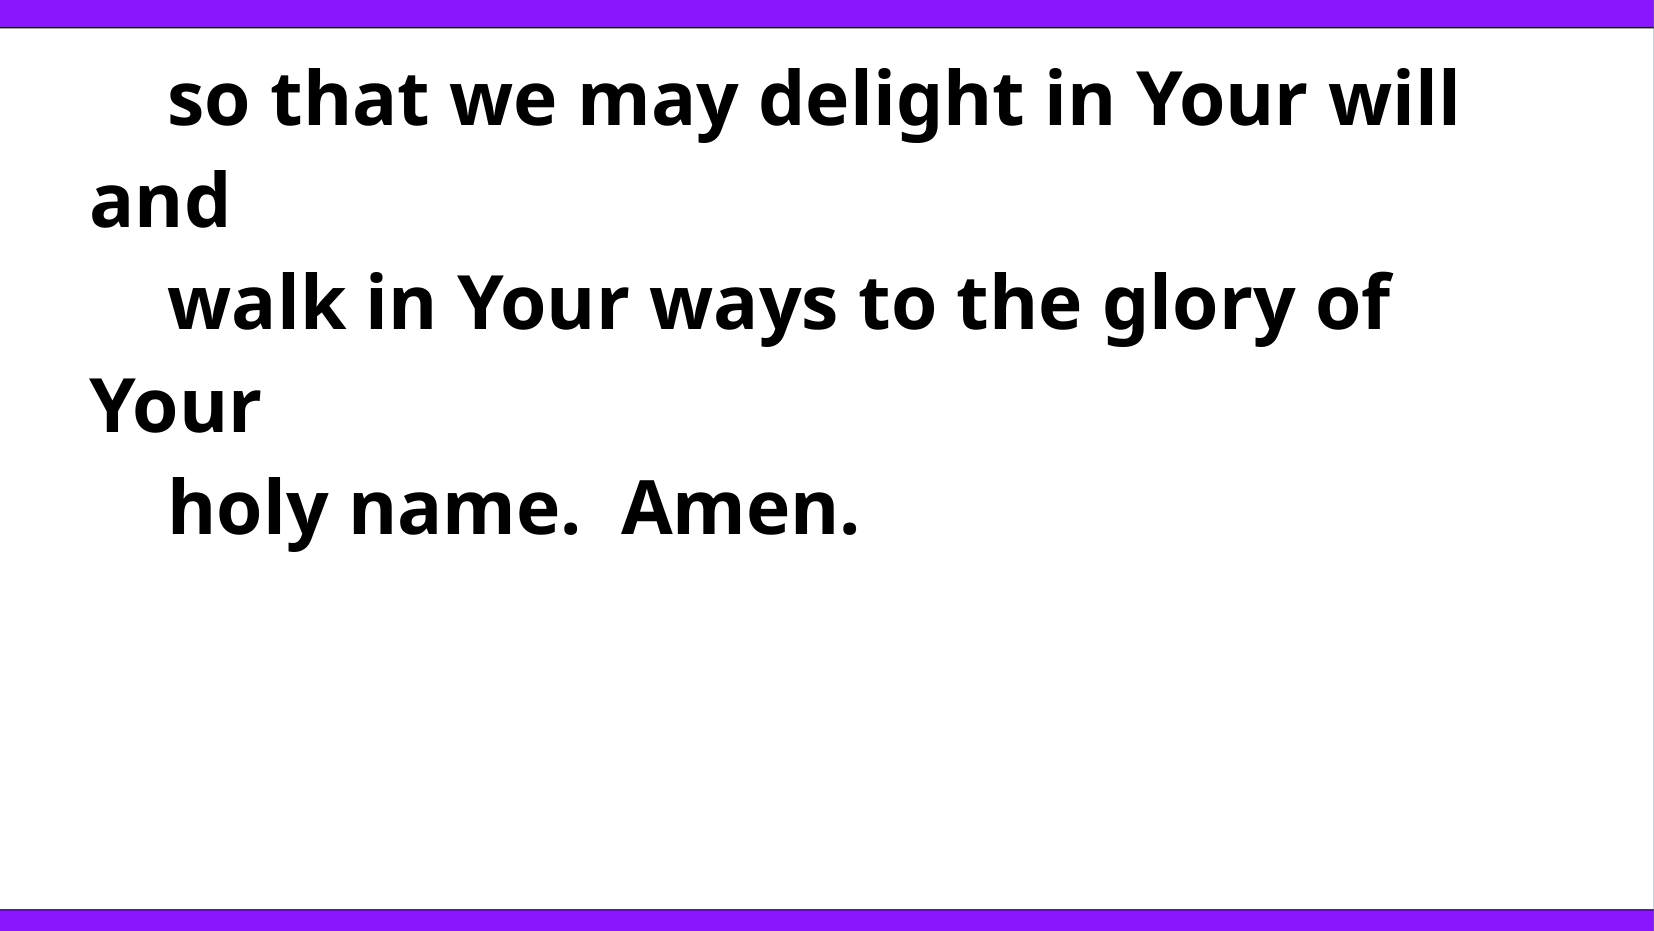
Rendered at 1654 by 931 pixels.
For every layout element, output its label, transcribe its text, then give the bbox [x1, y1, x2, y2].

picture [0, 0, 1654, 931]
text_box so that we may delight in Your will and walk in Your ways to the glory of Your holy name. Amen. [75, 37, 1561, 452]
